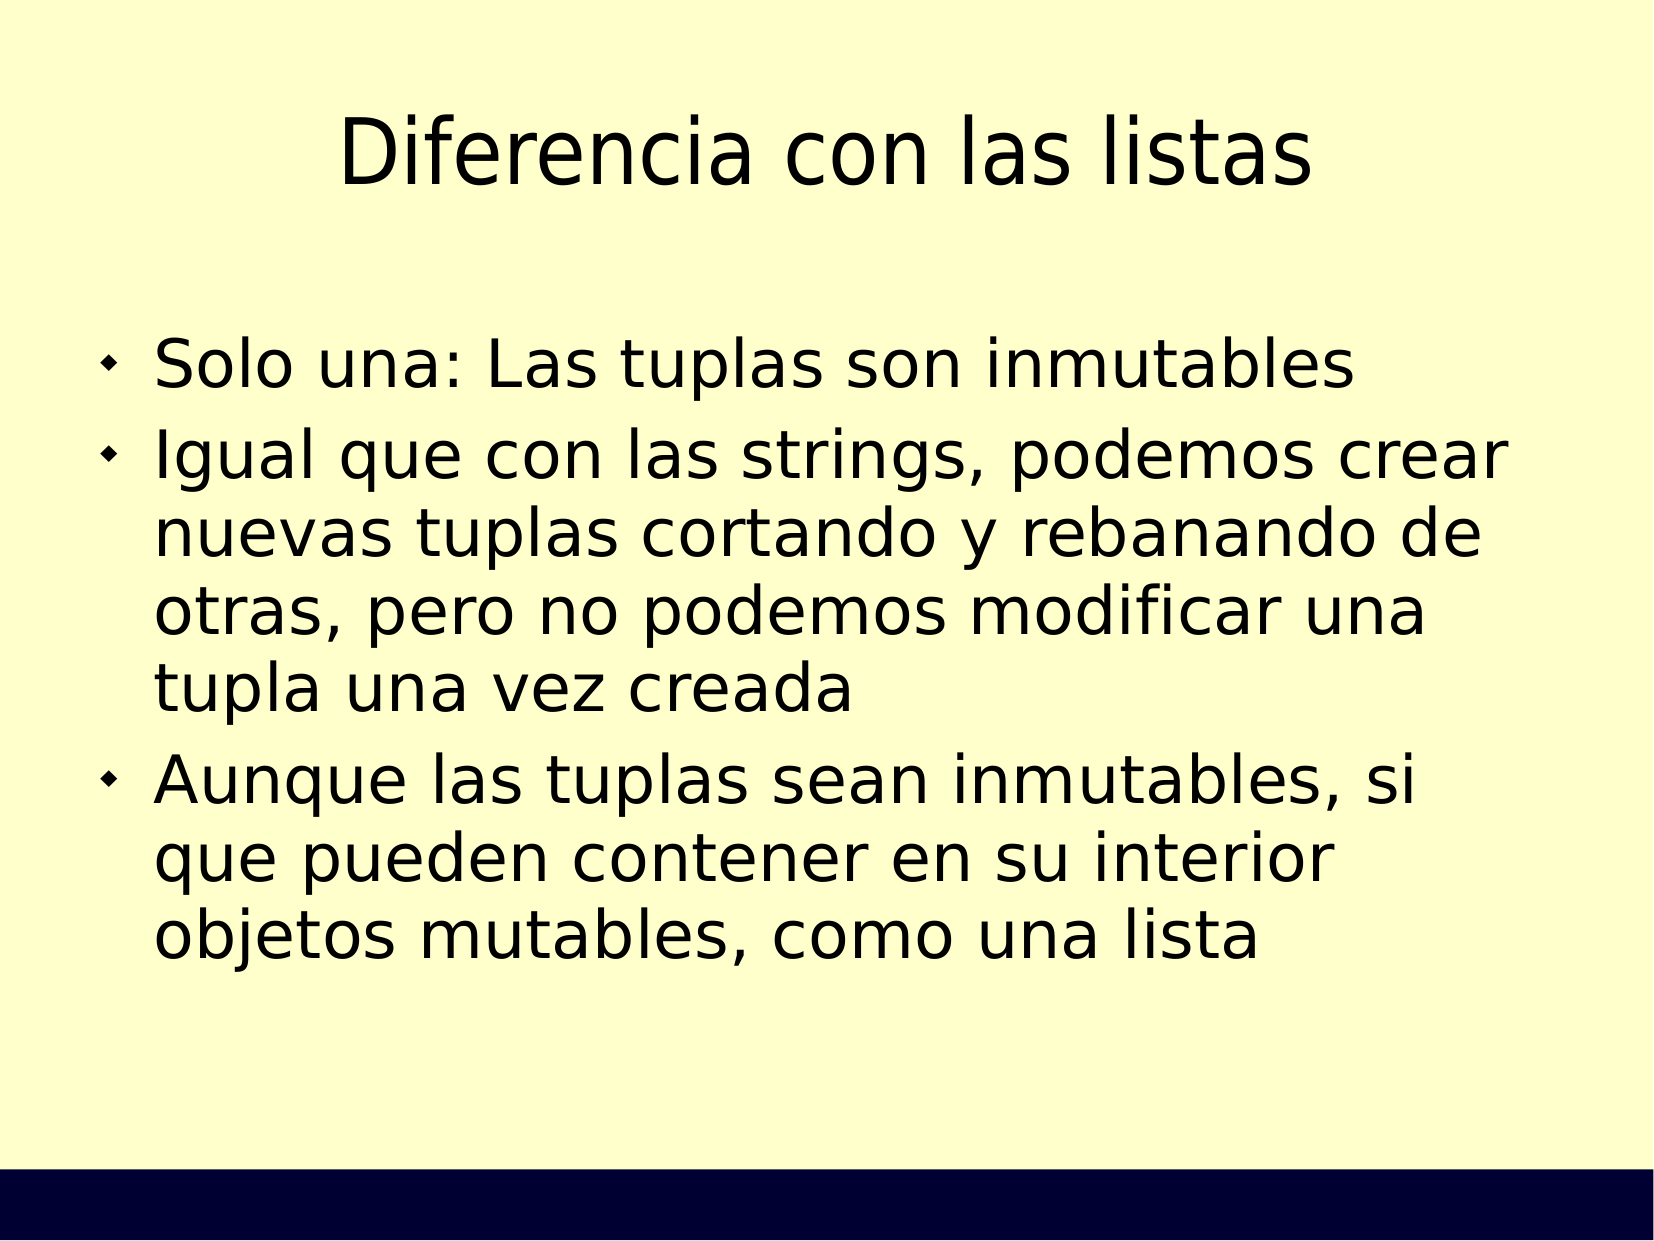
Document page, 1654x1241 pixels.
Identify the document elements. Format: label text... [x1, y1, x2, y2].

list Solo una: Las tuplas son inmutables Igual que con las strings, podemos crear nuevas tuplas cortando y rebanando de otras, pero no podemos modificar una tupla una vez creada Aunque las tuplas sean inmutables, si que pueden contener en su interior objetos mutables, como una lista [82, 290, 1538, 1010]
title Diferencia con las listas [82, 49, 1571, 257]
